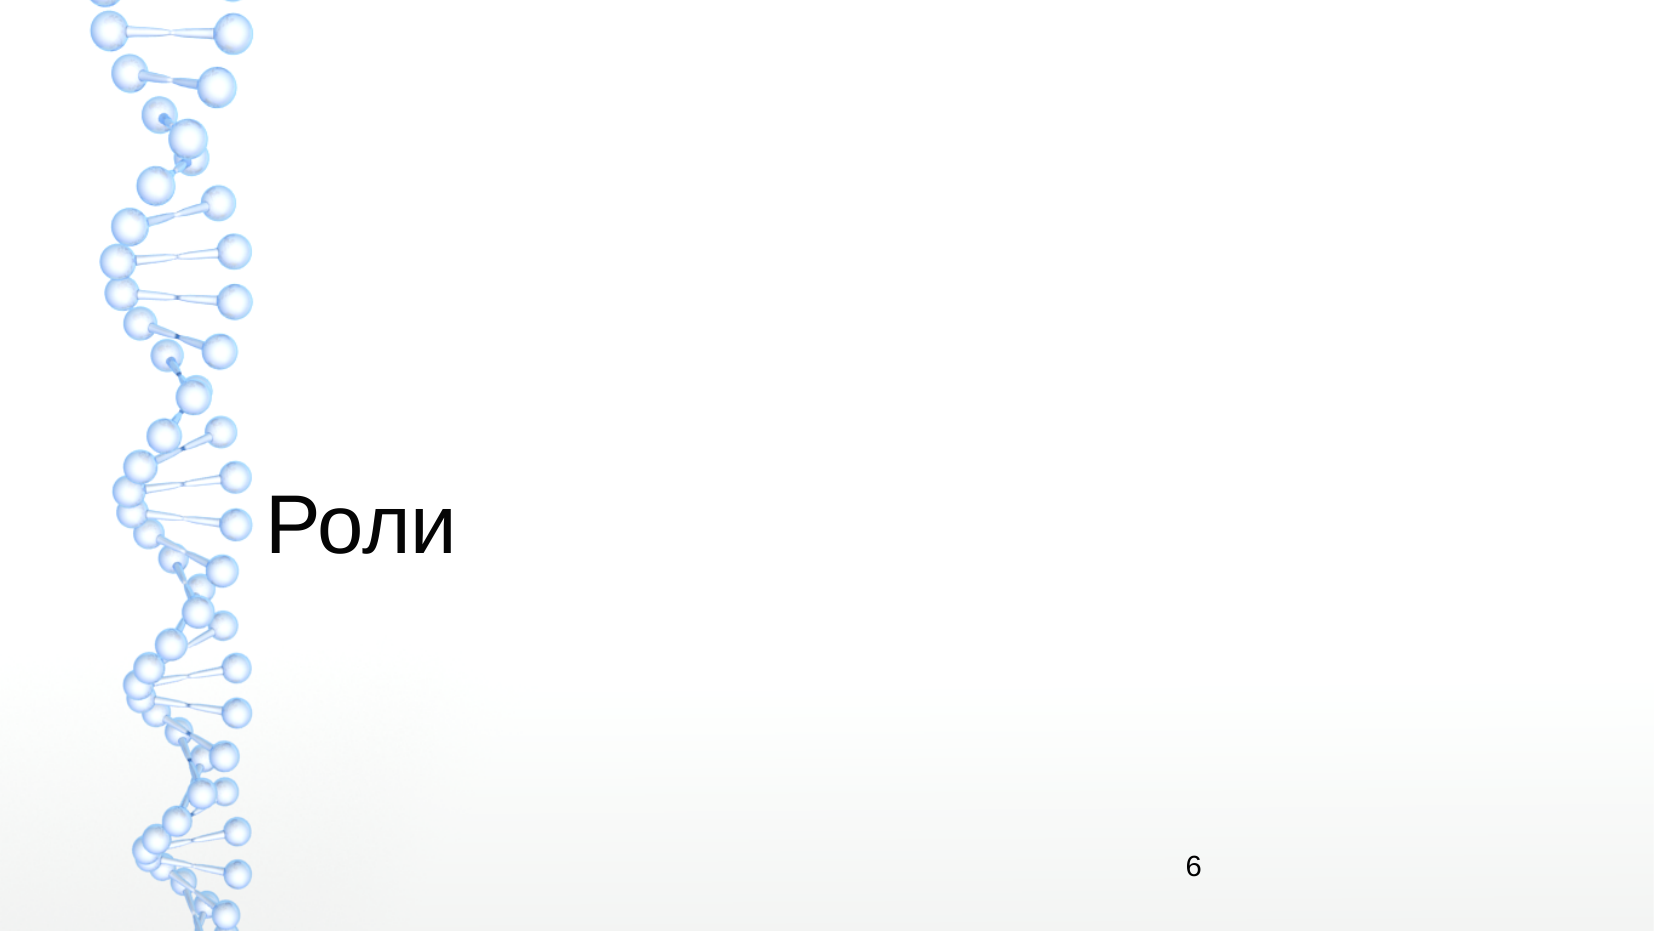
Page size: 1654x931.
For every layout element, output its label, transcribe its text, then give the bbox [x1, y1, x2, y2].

text_box [1185, 847, 1571, 912]
list Роли [265, 224, 1595, 764]
